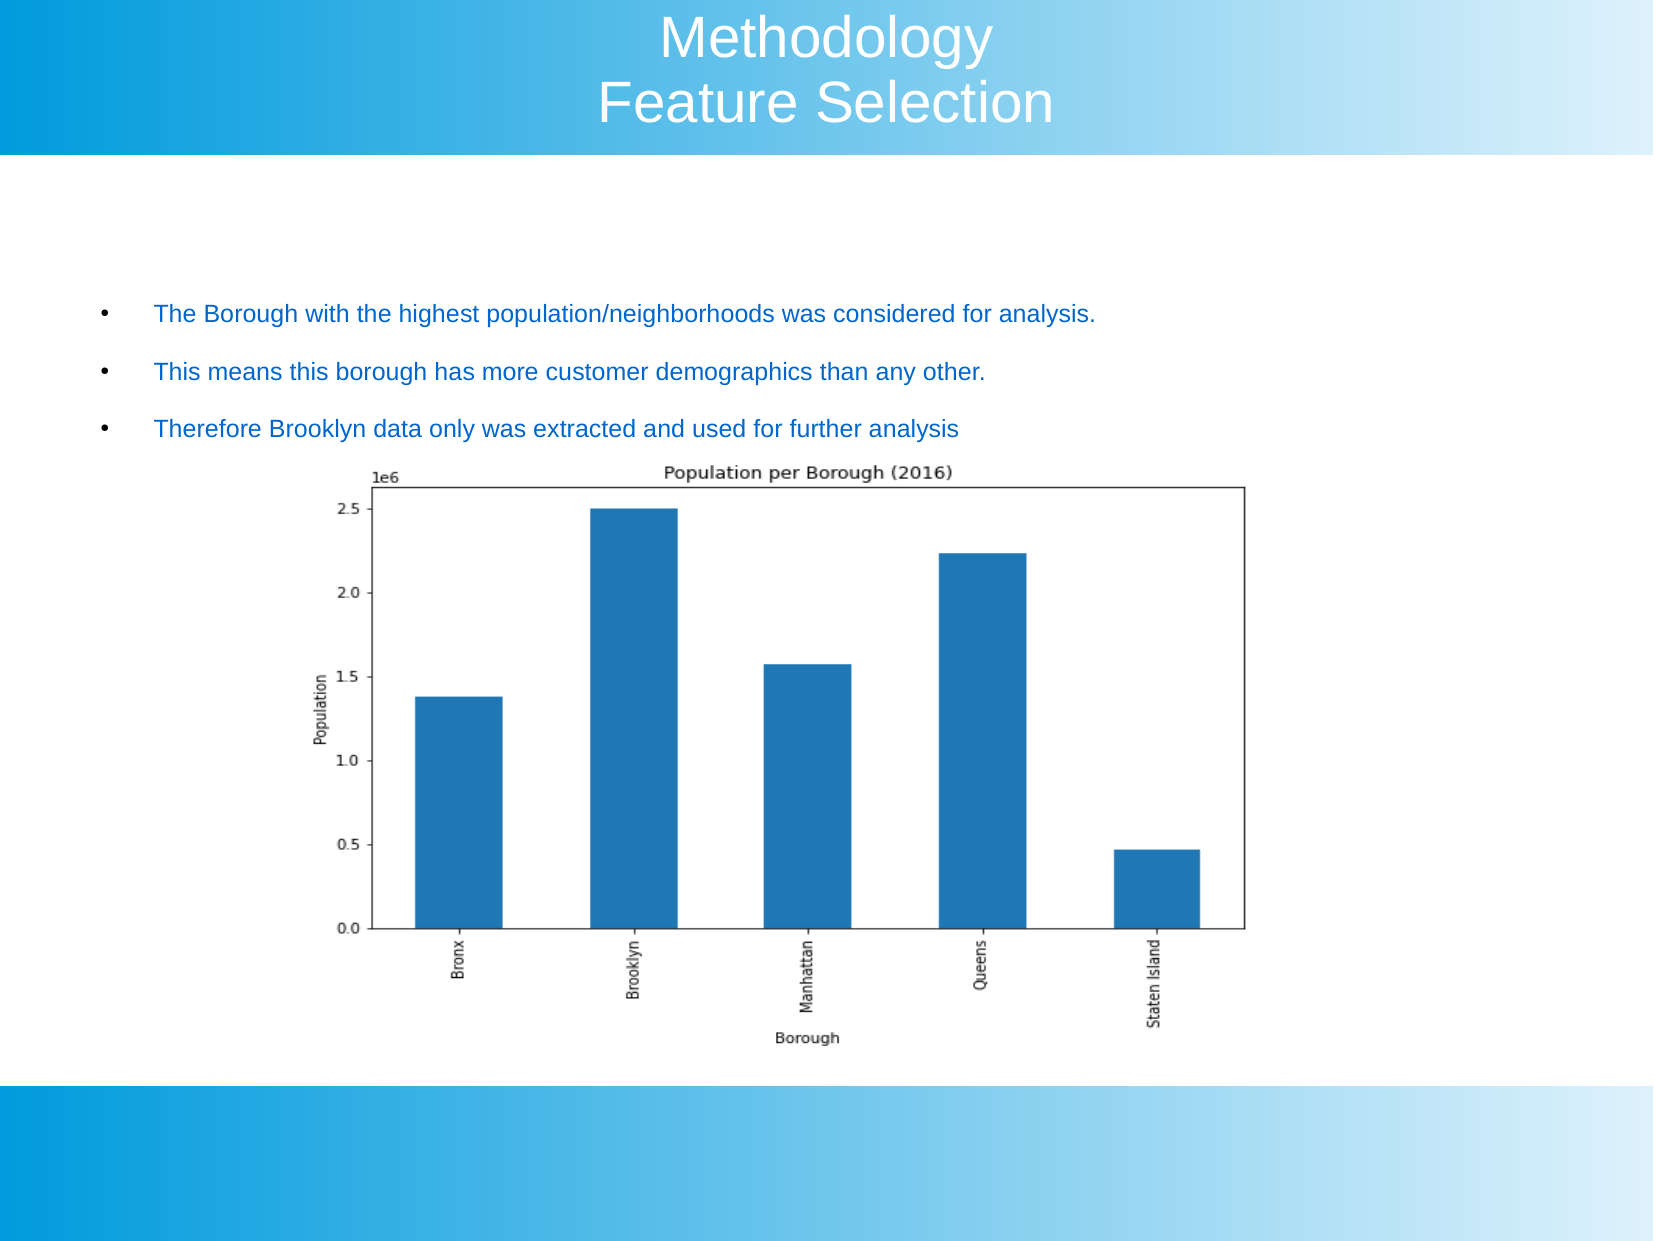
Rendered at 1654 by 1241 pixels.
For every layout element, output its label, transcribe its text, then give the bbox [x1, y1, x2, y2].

picture [259, 464, 1402, 1066]
title Methodology Feature Selection [82, 4, 1571, 200]
list The Borough with the highest population/neighborhoods was considered for analysis. This means this borough has more customer demographics than any other. Therefore Brooklyn data only was extracted and used for further analysis [82, 300, 1571, 1075]
